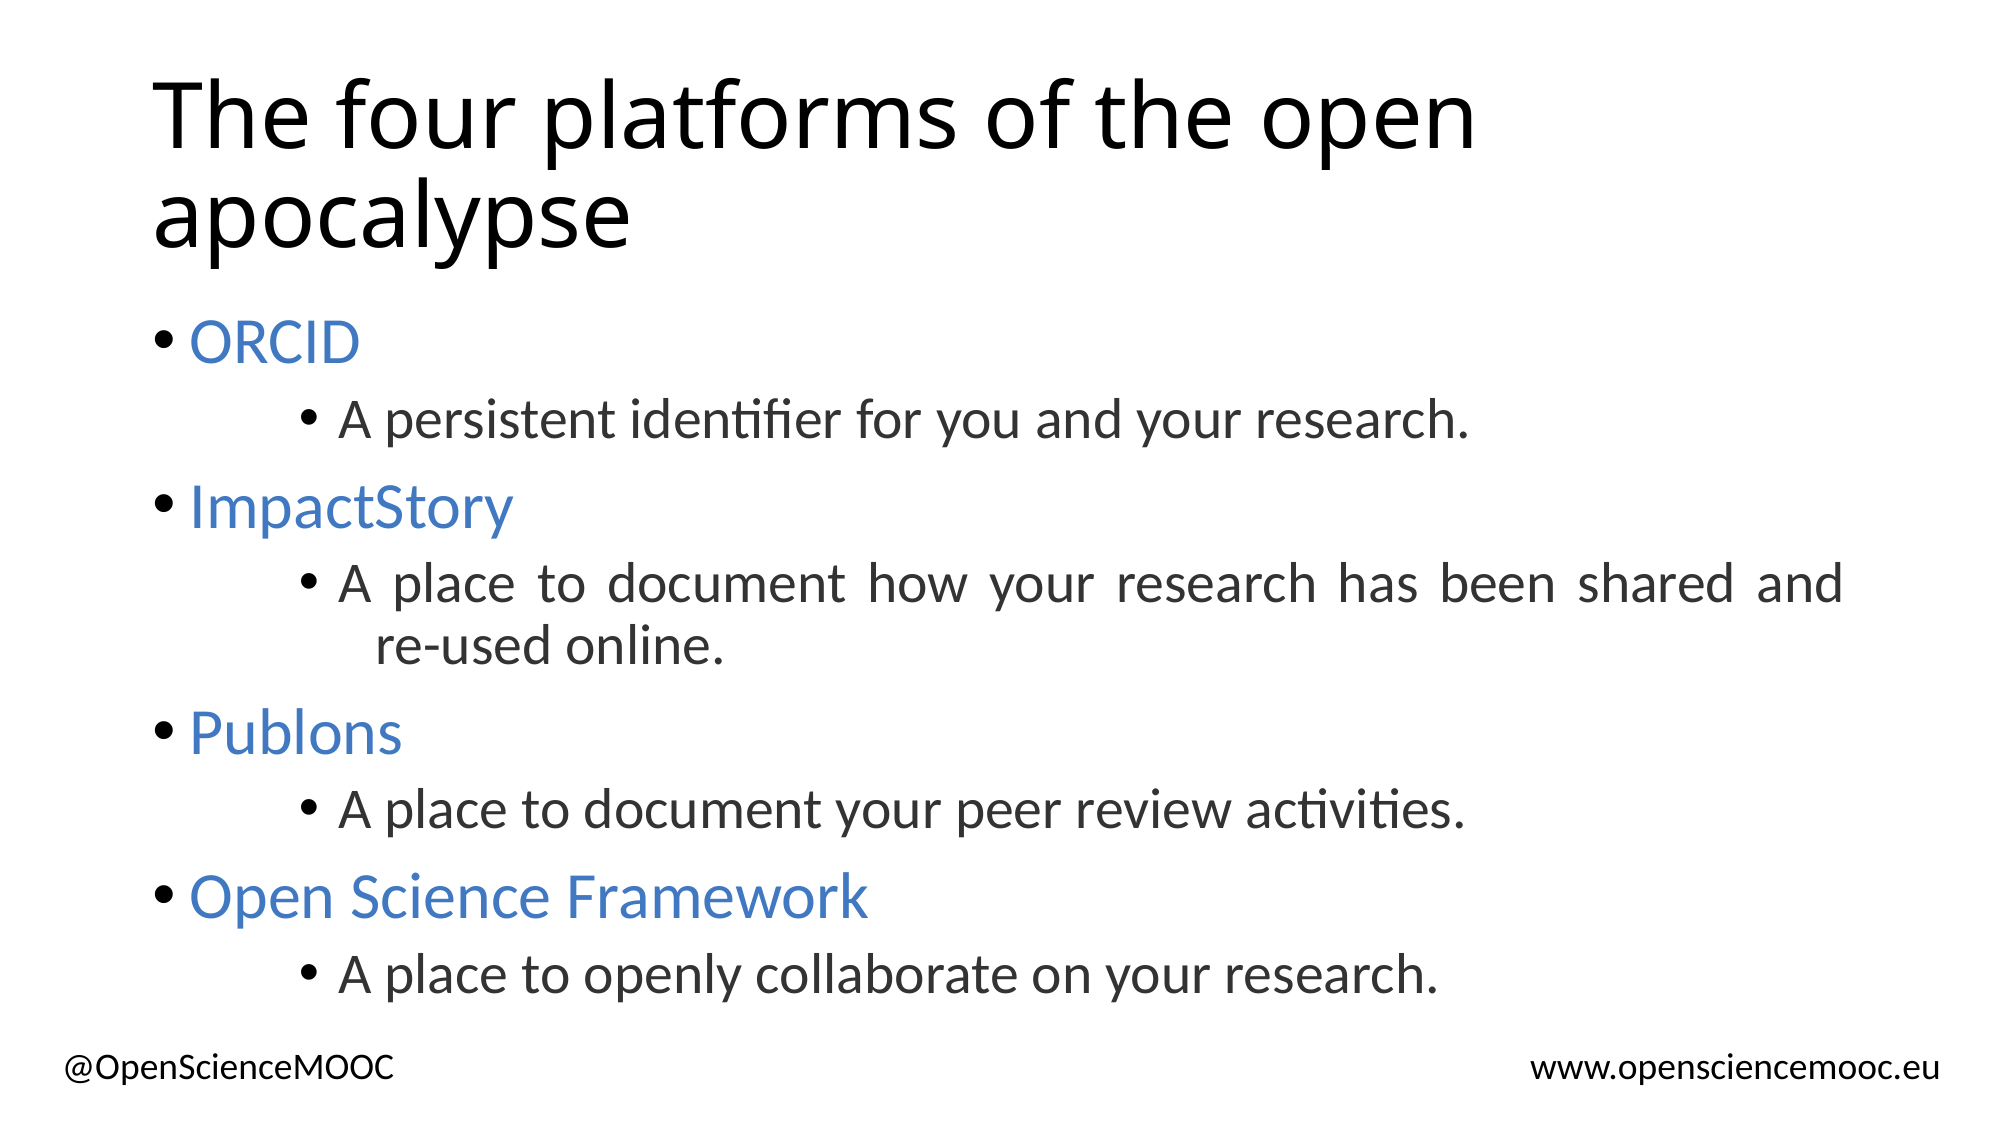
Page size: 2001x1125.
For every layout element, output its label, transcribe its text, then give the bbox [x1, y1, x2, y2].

text_box @OpenScienceMOOC [47, 1035, 410, 1095]
title The four platforms of the open apocalypse [137, 59, 1863, 278]
list ORCID A persistent identifier for you and your research. ImpactStory A place to document how your research has been shared and re-used online. Publons A place to document your peer review activities. Open Science Framework A place to openly collaborate on your research. [137, 299, 1863, 1014]
text_box www.opensciencemooc.eu [1515, 1035, 1956, 1095]
